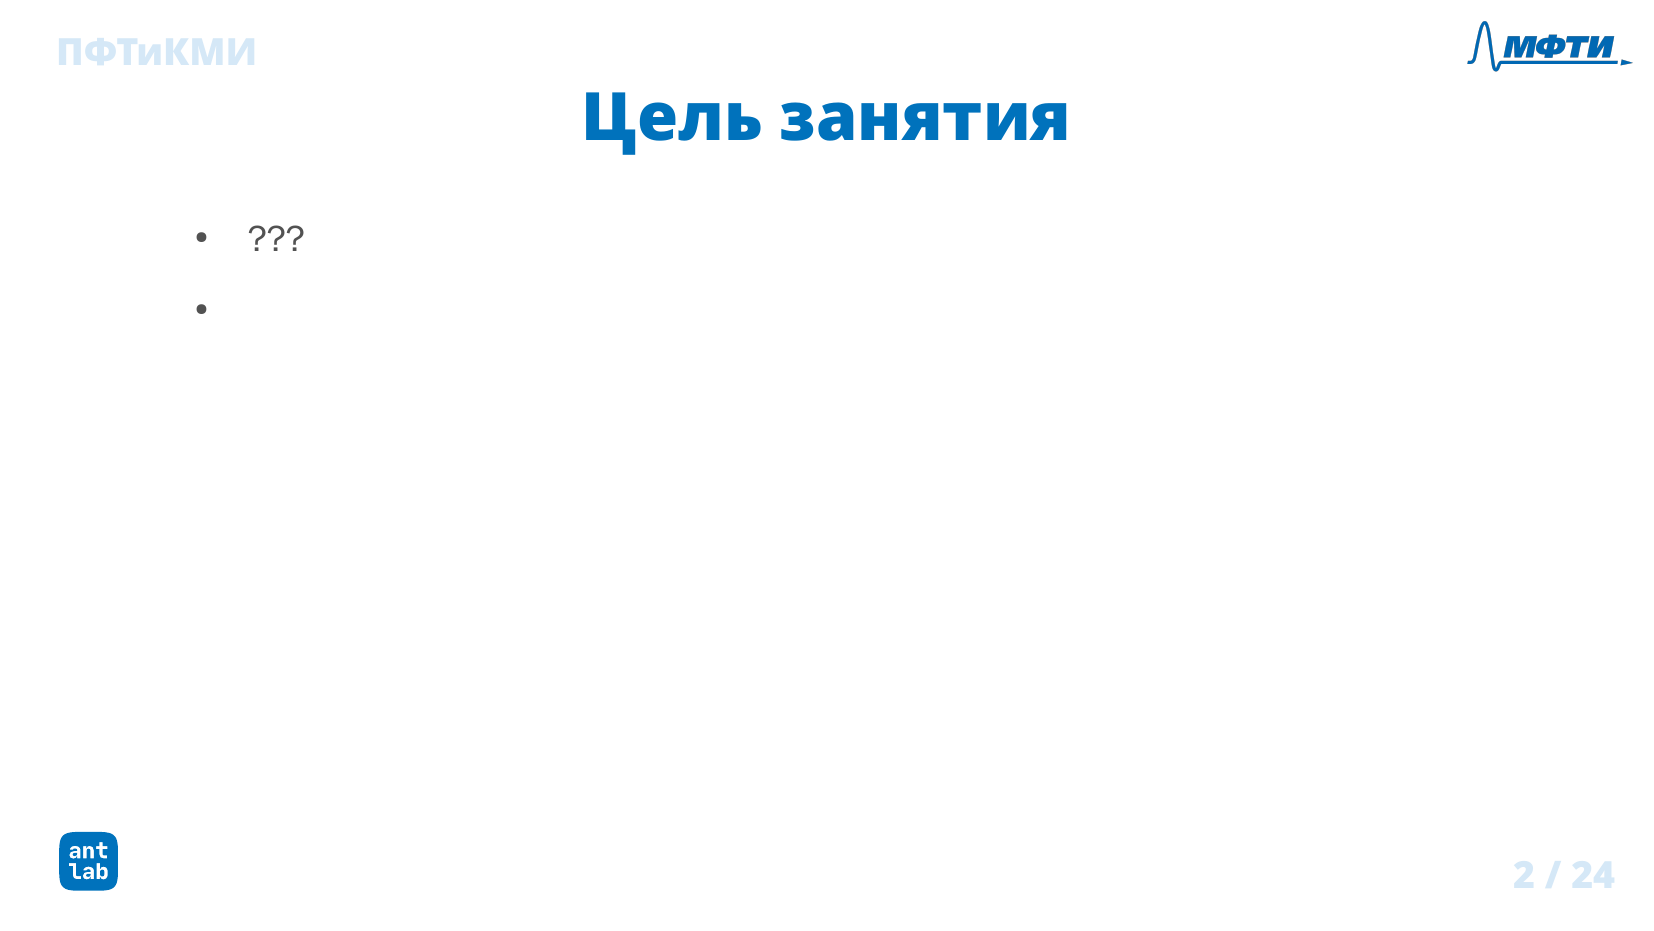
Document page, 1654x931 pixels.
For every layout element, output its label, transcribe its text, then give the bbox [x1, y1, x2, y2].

title Цель занятия [82, 37, 1571, 193]
picture [1446, 0, 1654, 93]
list ??? [177, 217, 1571, 758]
